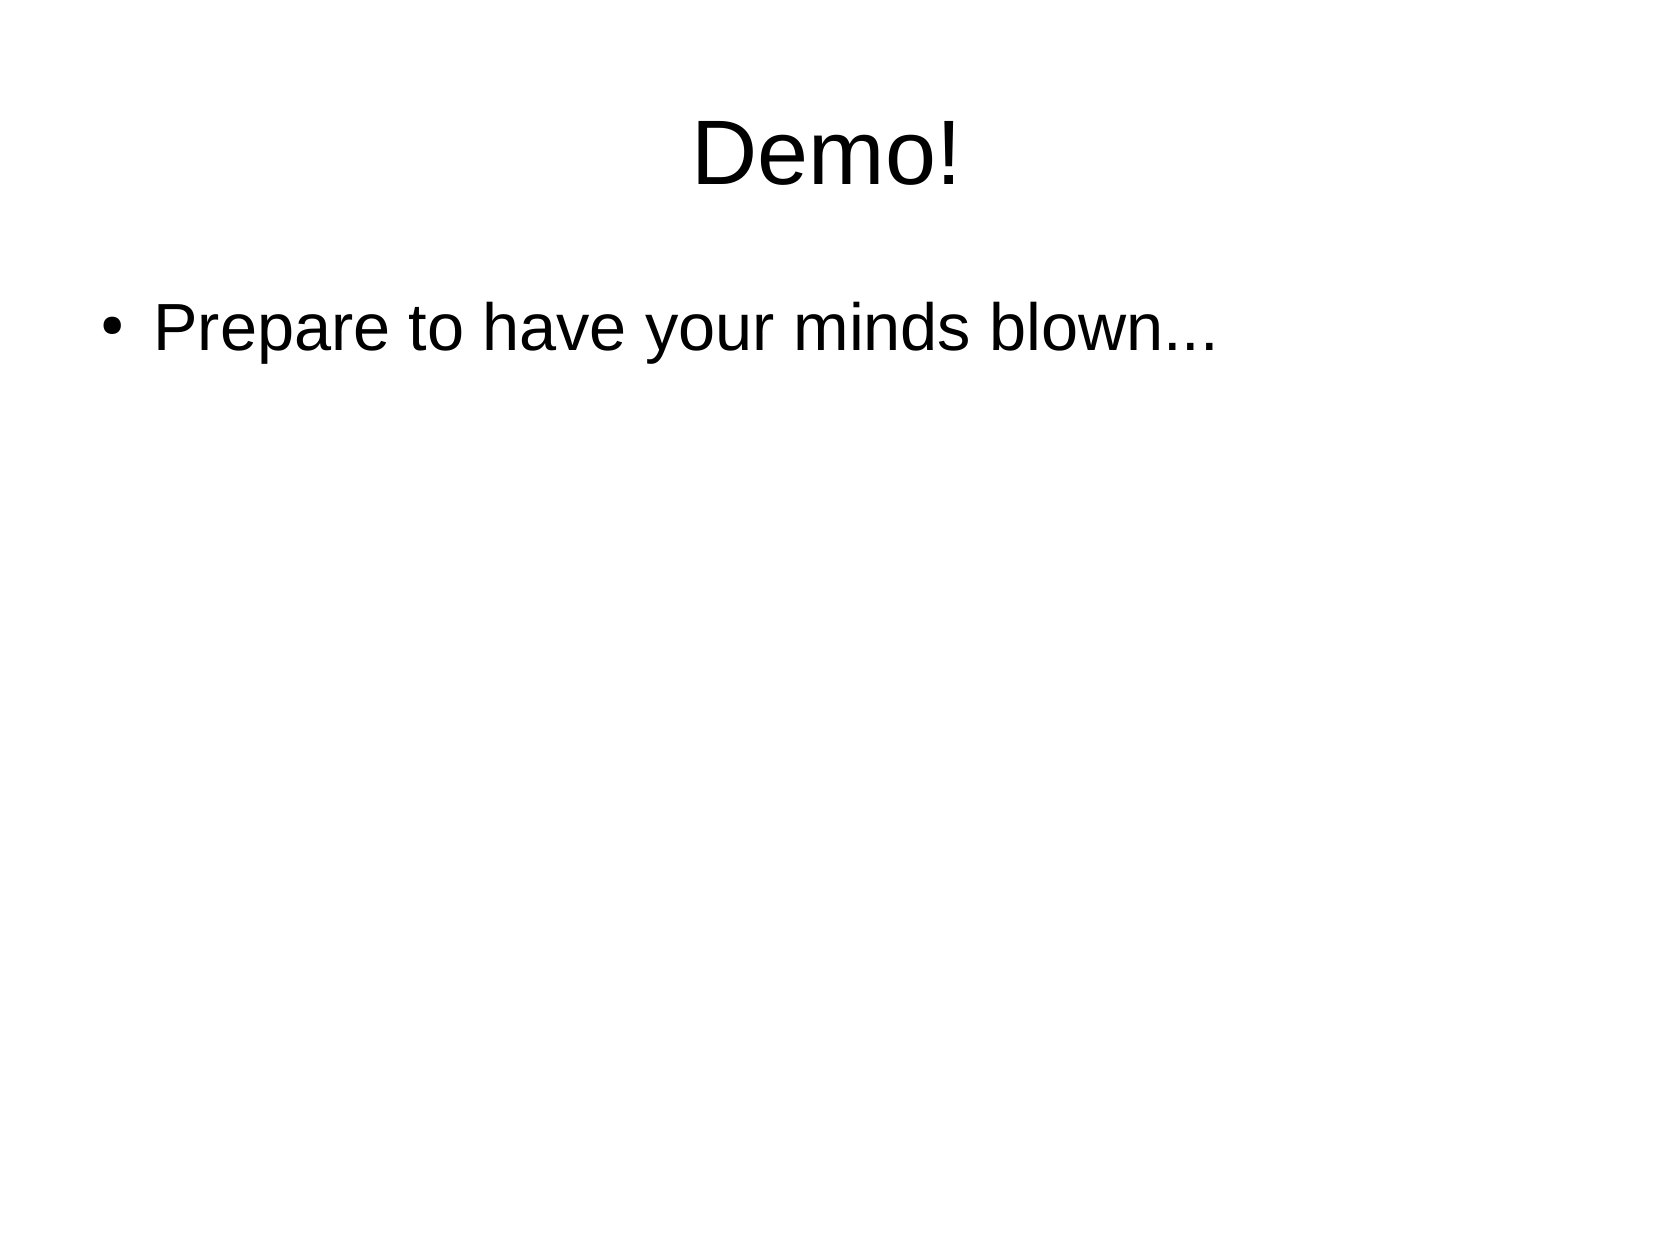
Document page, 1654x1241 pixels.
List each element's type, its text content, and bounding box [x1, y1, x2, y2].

title Demo! [82, 49, 1571, 257]
list Prepare to have your minds blown... [82, 290, 1538, 1010]
